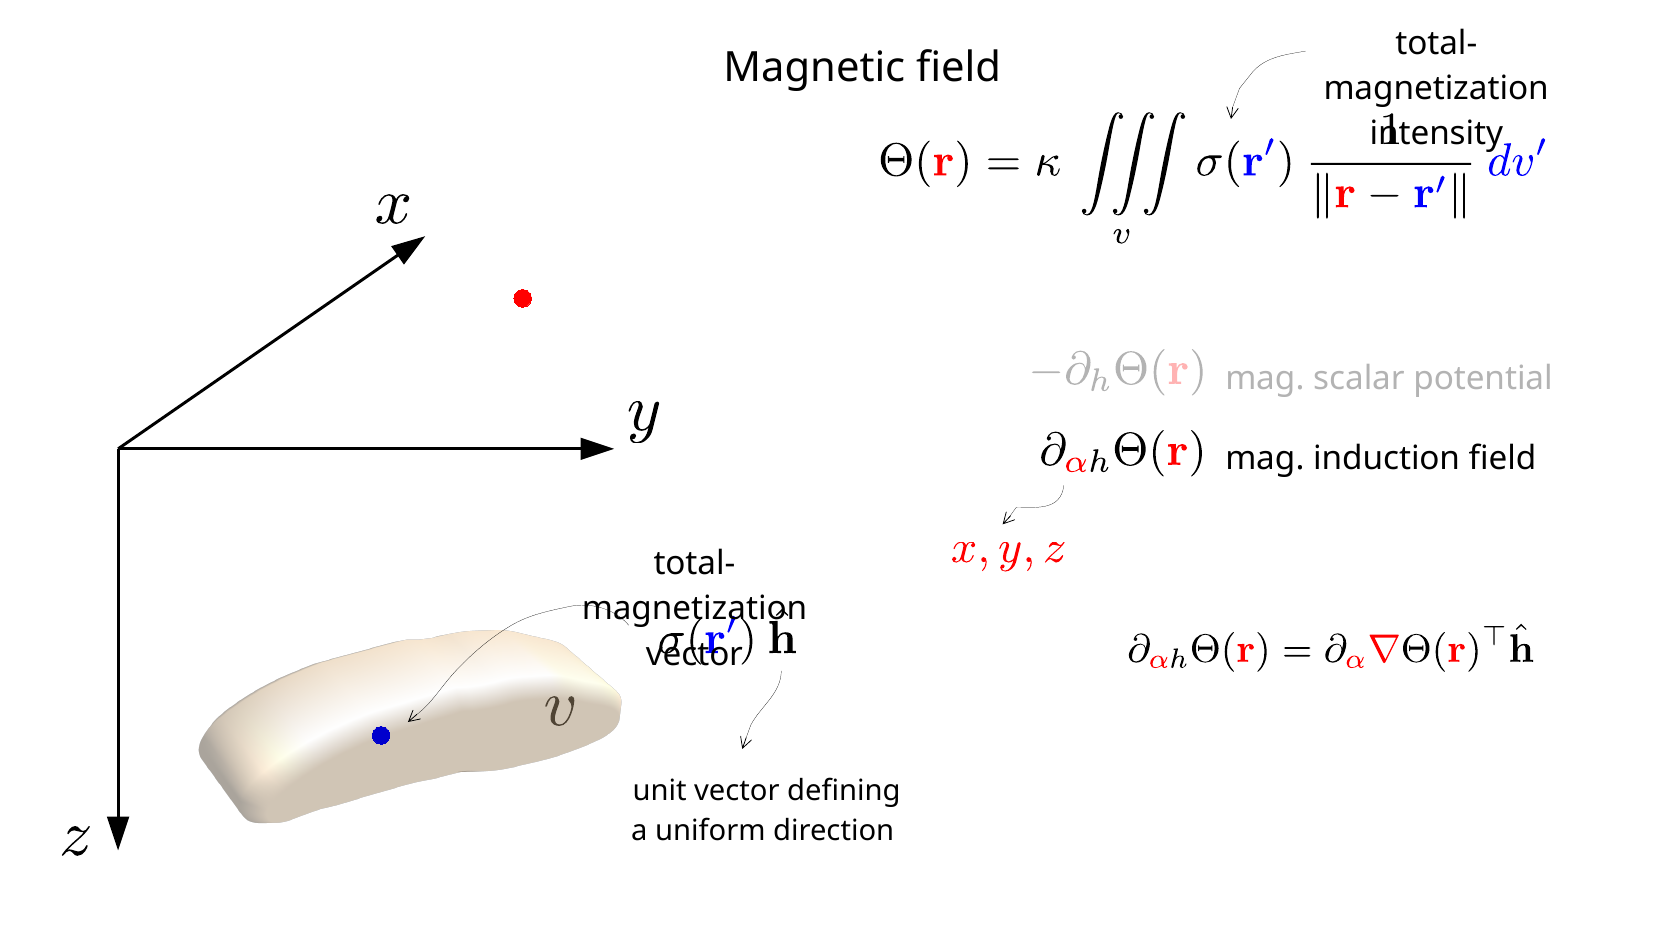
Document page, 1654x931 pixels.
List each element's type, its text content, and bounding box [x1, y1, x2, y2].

text_box unit vector defining a uniform direction [616, 761, 928, 869]
text_box [1015, 324, 1560, 408]
picture [655, 625, 799, 667]
picture [1125, 622, 1536, 674]
text_box [372, 726, 390, 745]
text_box mag. induction field [1210, 426, 1537, 478]
text_box total-magnetization vector [567, 531, 900, 625]
picture [374, 194, 413, 224]
picture [626, 401, 662, 443]
picture [950, 542, 1067, 572]
picture [878, 112, 1547, 244]
text_box [513, 289, 532, 308]
text_box Magnetic field [708, 29, 1005, 91]
text_box total-magnetization intensity [1308, 11, 1642, 107]
picture [59, 826, 93, 856]
picture [1037, 428, 1209, 479]
